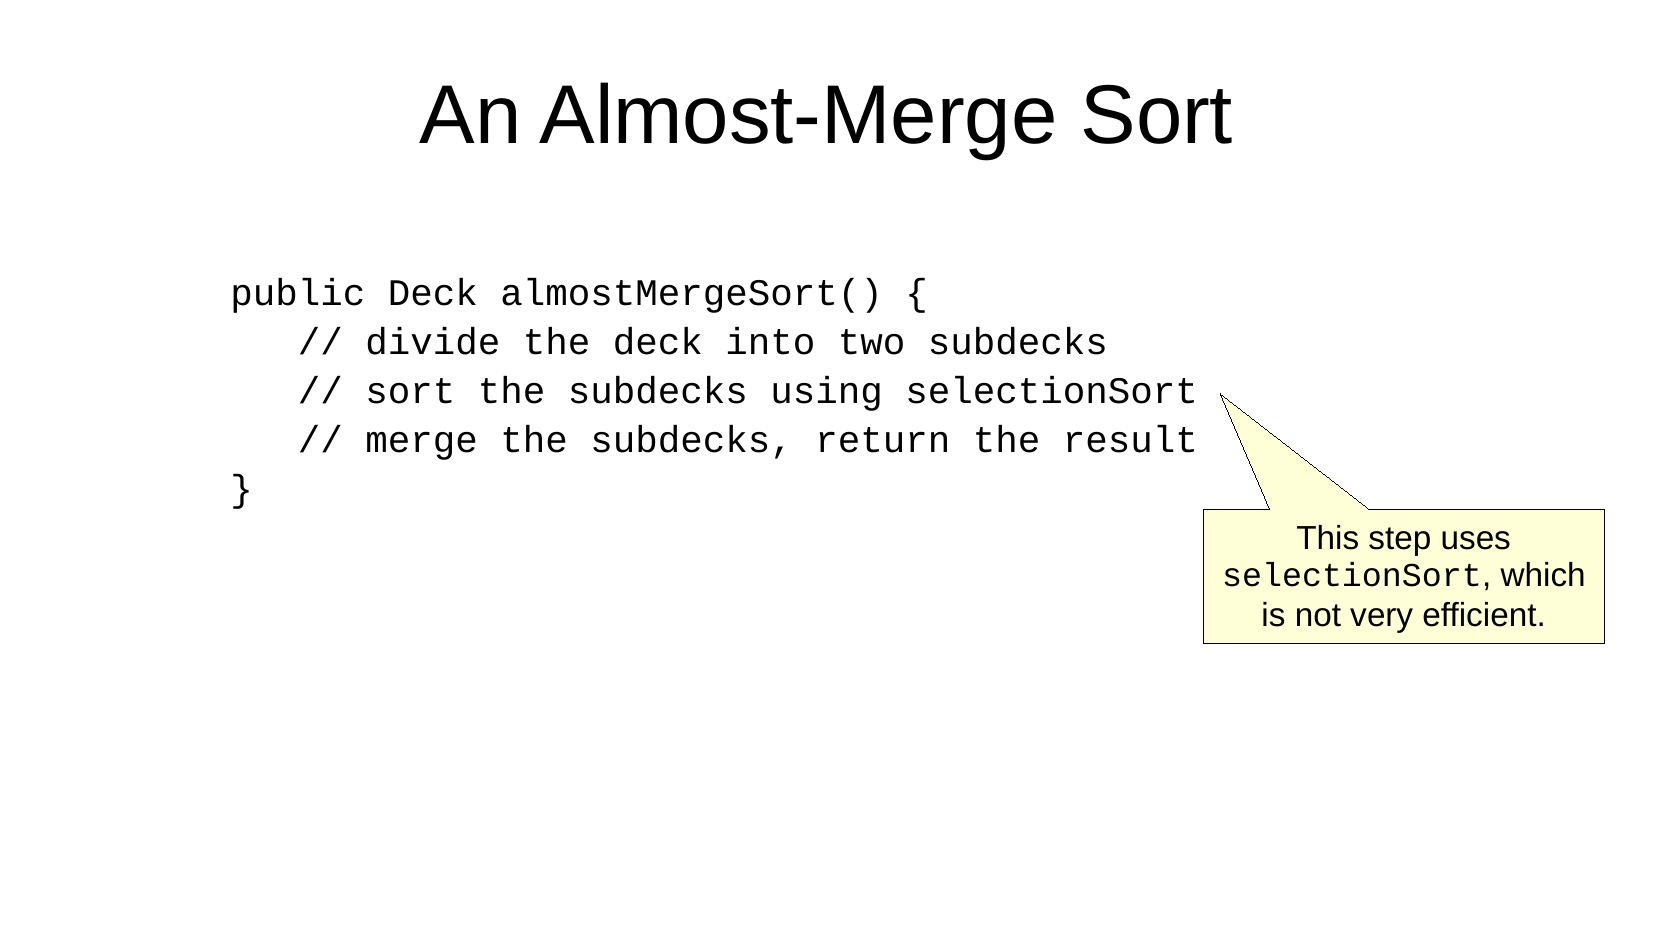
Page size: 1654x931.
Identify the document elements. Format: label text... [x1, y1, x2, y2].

text_box public Deck almostMergeSort() { // divide the deck into two subdecks // sort the subdecks using selectionSort // merge the subdecks, return the result } [215, 260, 1213, 570]
title An Almost-Merge Sort [82, 37, 1571, 193]
text_box This step uses selectionSort, which is not very efficient. [1203, 393, 1605, 644]
